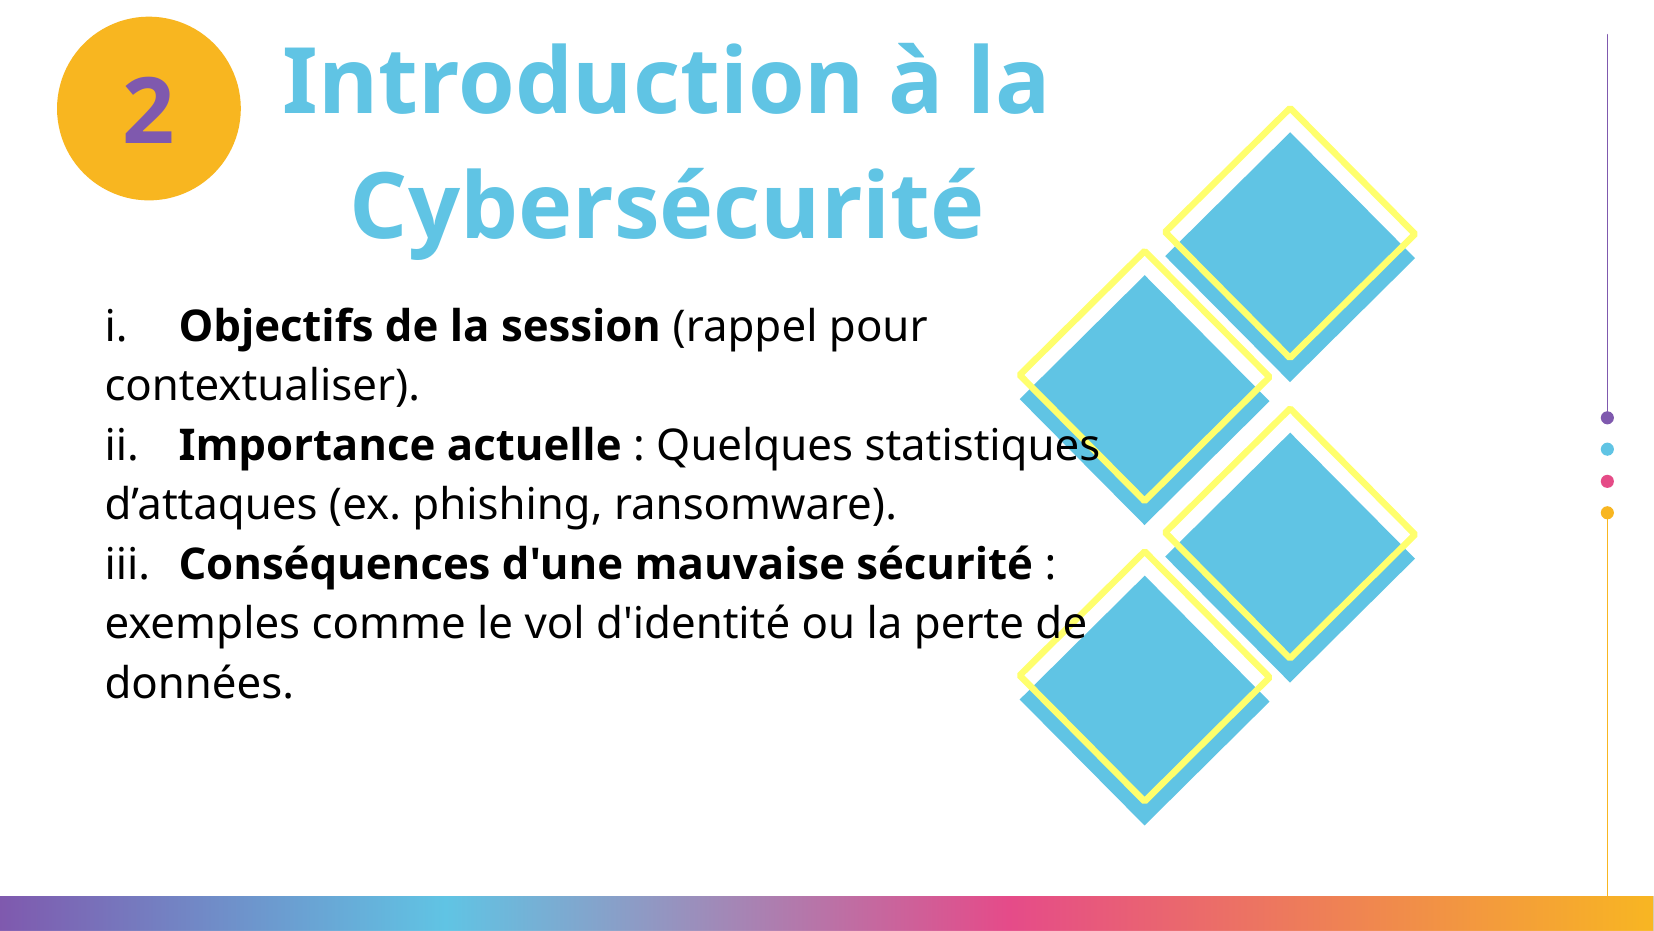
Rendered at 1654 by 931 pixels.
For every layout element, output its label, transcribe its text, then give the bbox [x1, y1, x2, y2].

picture [0, 896, 1654, 931]
title Introduction à la Cybersécurité [253, 15, 1081, 236]
text_box 2 [57, 16, 241, 201]
title i. Objectifs de la session (rappel pour contextualiser). ii. Importance actuelle : Quelques statistiques d’attaques (ex. phishing, ransomware). iii. Conséquences d'une mauvaise sécurité : exemples comme le vol d'identité ou la perte de données. [104, 236, 1152, 770]
